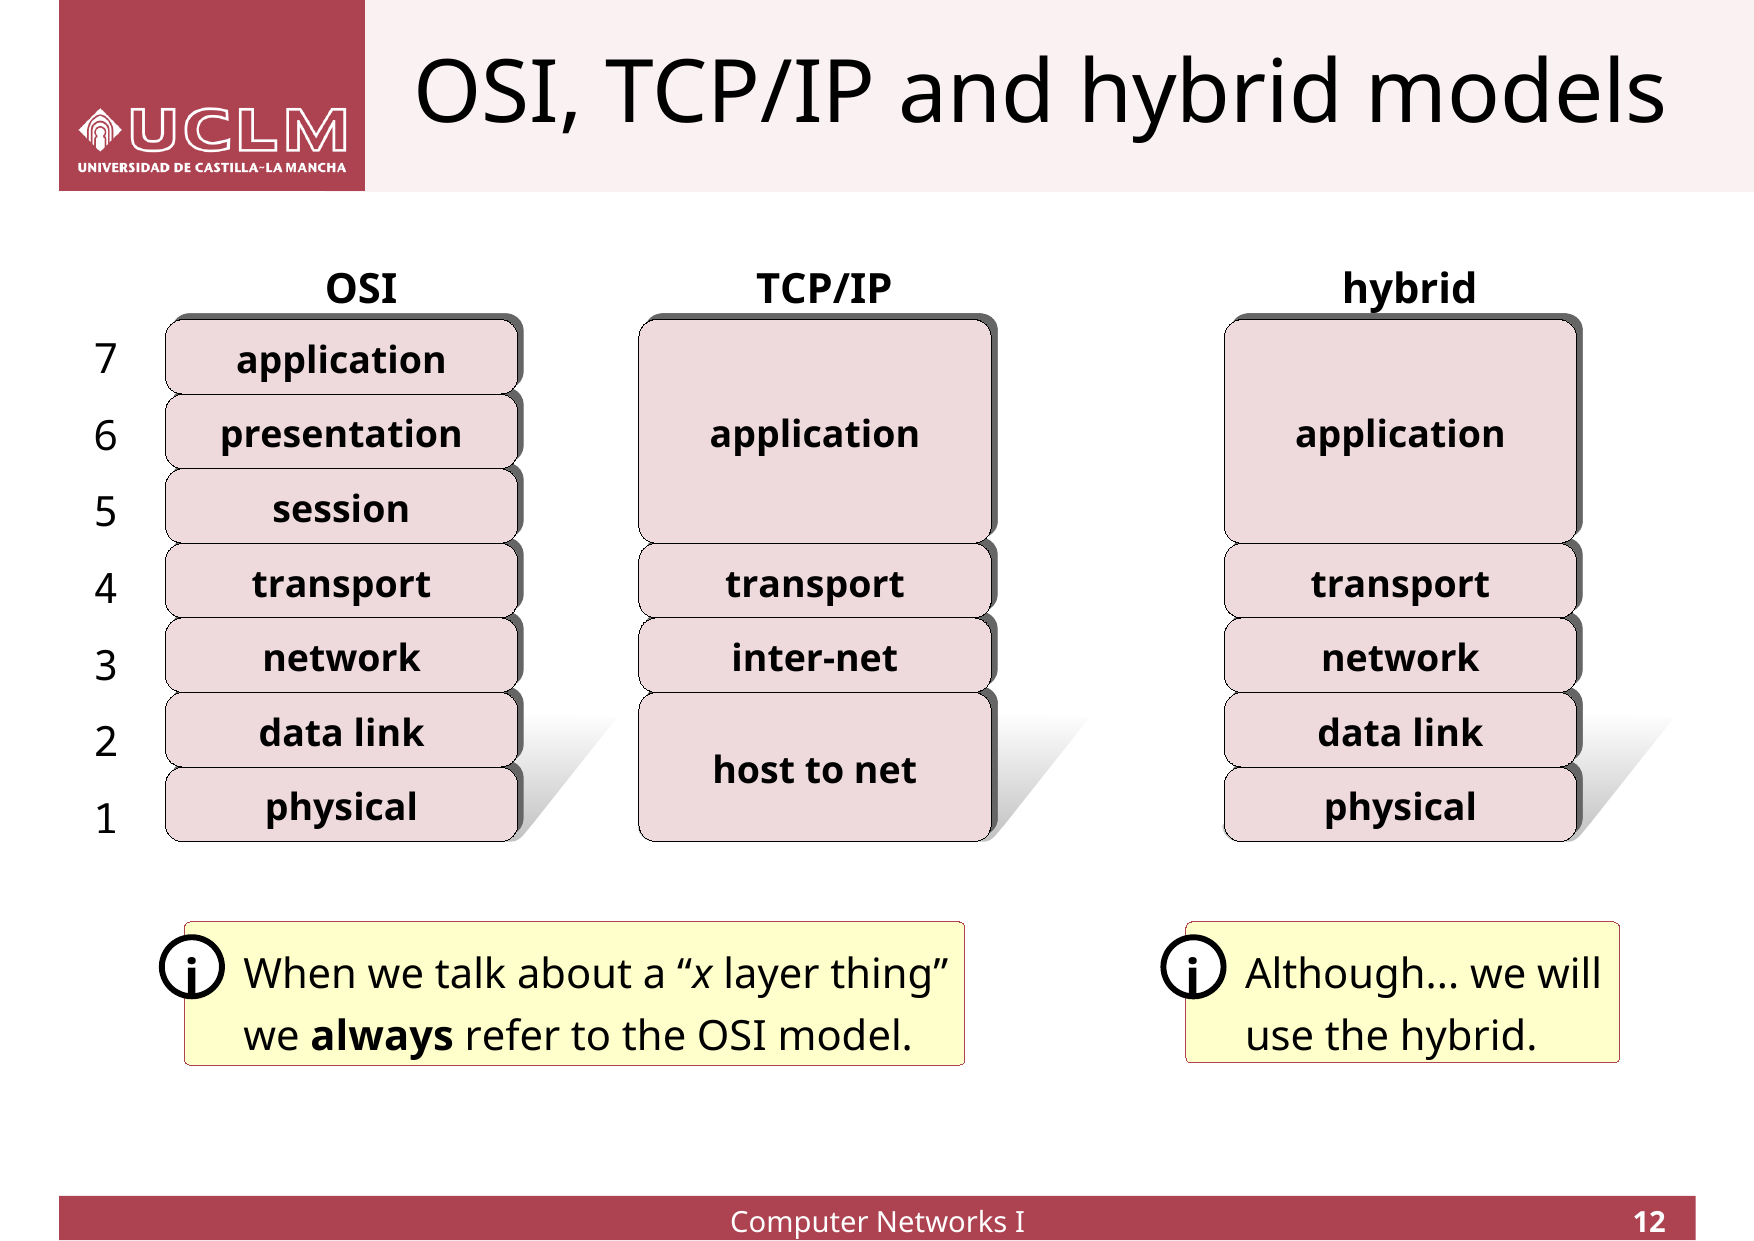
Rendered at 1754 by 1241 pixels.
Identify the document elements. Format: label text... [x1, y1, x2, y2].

text_box application [638, 319, 992, 544]
text_box transport [165, 543, 518, 618]
text_box 4 [93, 554, 142, 616]
text_box [505, 713, 616, 842]
text_box session [165, 469, 518, 544]
text_box inter-net [638, 618, 992, 693]
picture [59, 0, 365, 191]
text_box 7 [93, 324, 142, 386]
text_box i [177, 935, 207, 1010]
text_box physical [1224, 767, 1577, 842]
text_box When we talk about a “x layer thing” we always refer to the OSI model. [184, 921, 965, 1066]
text_box [637, 825, 649, 841]
text_box [1208, 940, 1224, 993]
text_box 5 [93, 477, 142, 540]
text_box 3 [93, 630, 142, 693]
text_box data link [165, 692, 518, 768]
text_box network [1224, 618, 1577, 693]
text_box [1222, 823, 1237, 842]
text_box 6 [93, 400, 142, 463]
text_box host to net [638, 692, 992, 842]
text_box network [165, 618, 518, 693]
text_box OSI [286, 253, 436, 318]
text_box i [1179, 936, 1208, 1010]
text_box Although... we will use the hybrid. [1185, 921, 1620, 1063]
text_box [1564, 713, 1673, 842]
text_box TCP/IP [749, 253, 899, 318]
text_box transport [638, 543, 992, 618]
text_box [161, 941, 177, 993]
text_box 2 [93, 707, 142, 769]
text_box data link [1224, 692, 1577, 768]
text_box transport [1224, 543, 1577, 618]
text_box hybrid [1335, 253, 1485, 318]
title OSI, TCP/IP and hybrid models [413, 0, 1720, 572]
text_box application [1224, 319, 1577, 544]
text_box [1163, 940, 1179, 993]
text_box presentation [165, 394, 518, 469]
text_box [207, 941, 222, 993]
text_box physical [165, 767, 518, 842]
text_box [978, 713, 1089, 842]
text_box 1 [93, 783, 142, 846]
text_box application [165, 319, 518, 395]
